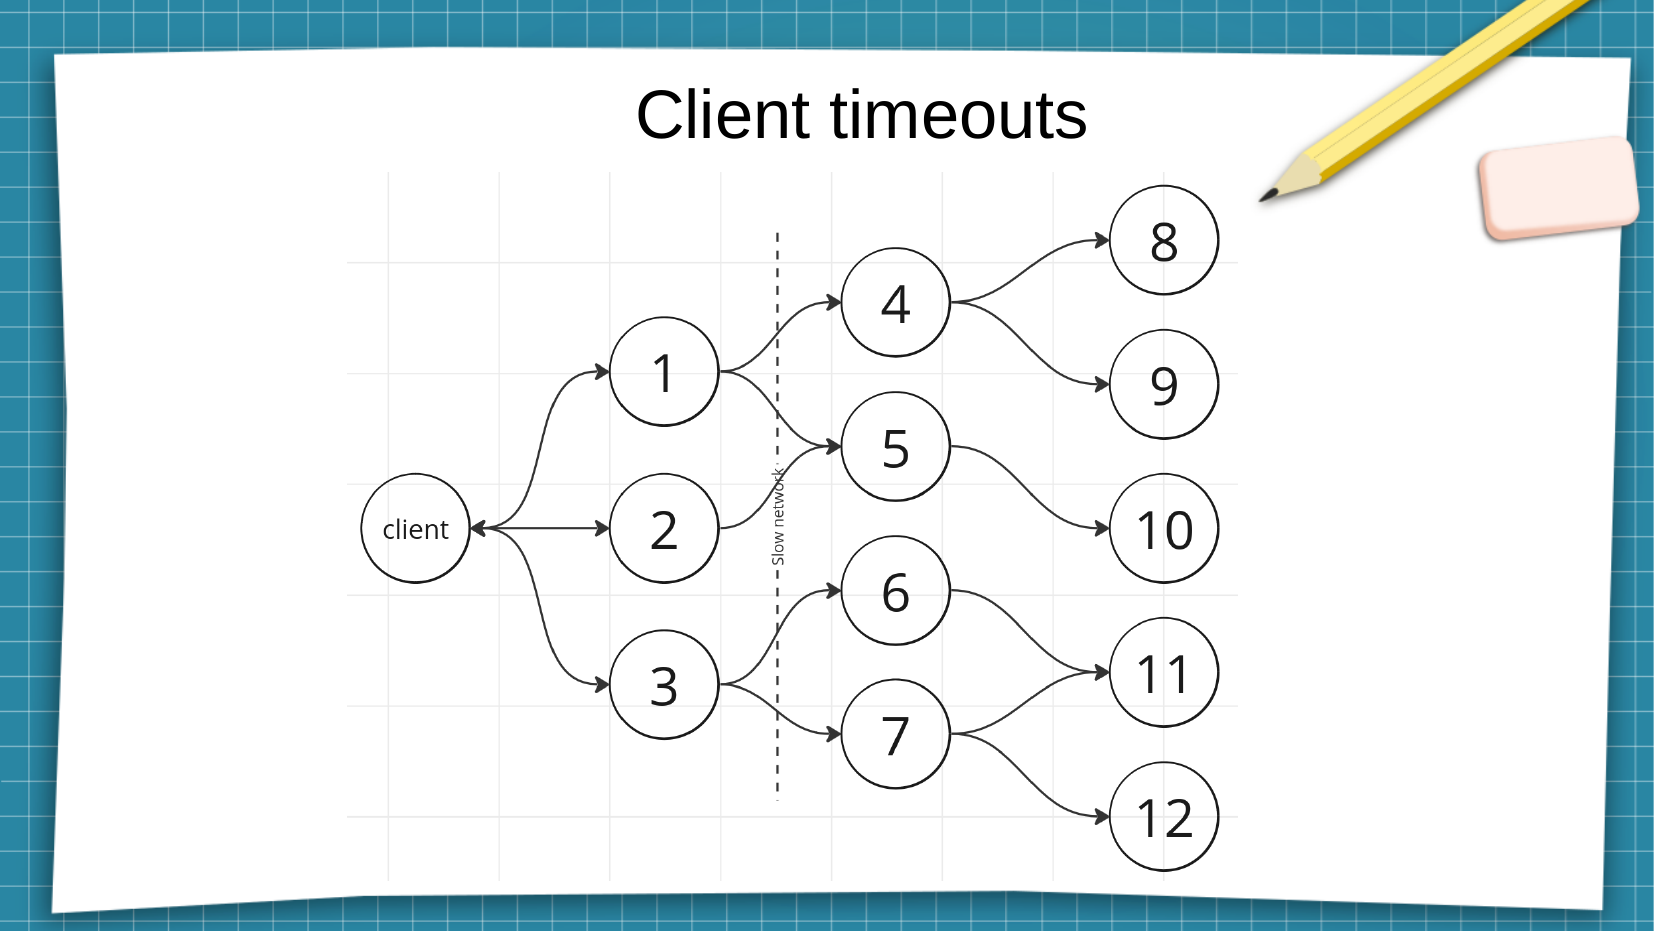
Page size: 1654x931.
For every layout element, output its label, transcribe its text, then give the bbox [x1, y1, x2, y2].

title Client timeouts [82, 37, 1571, 193]
picture [0, 0, 1654, 931]
